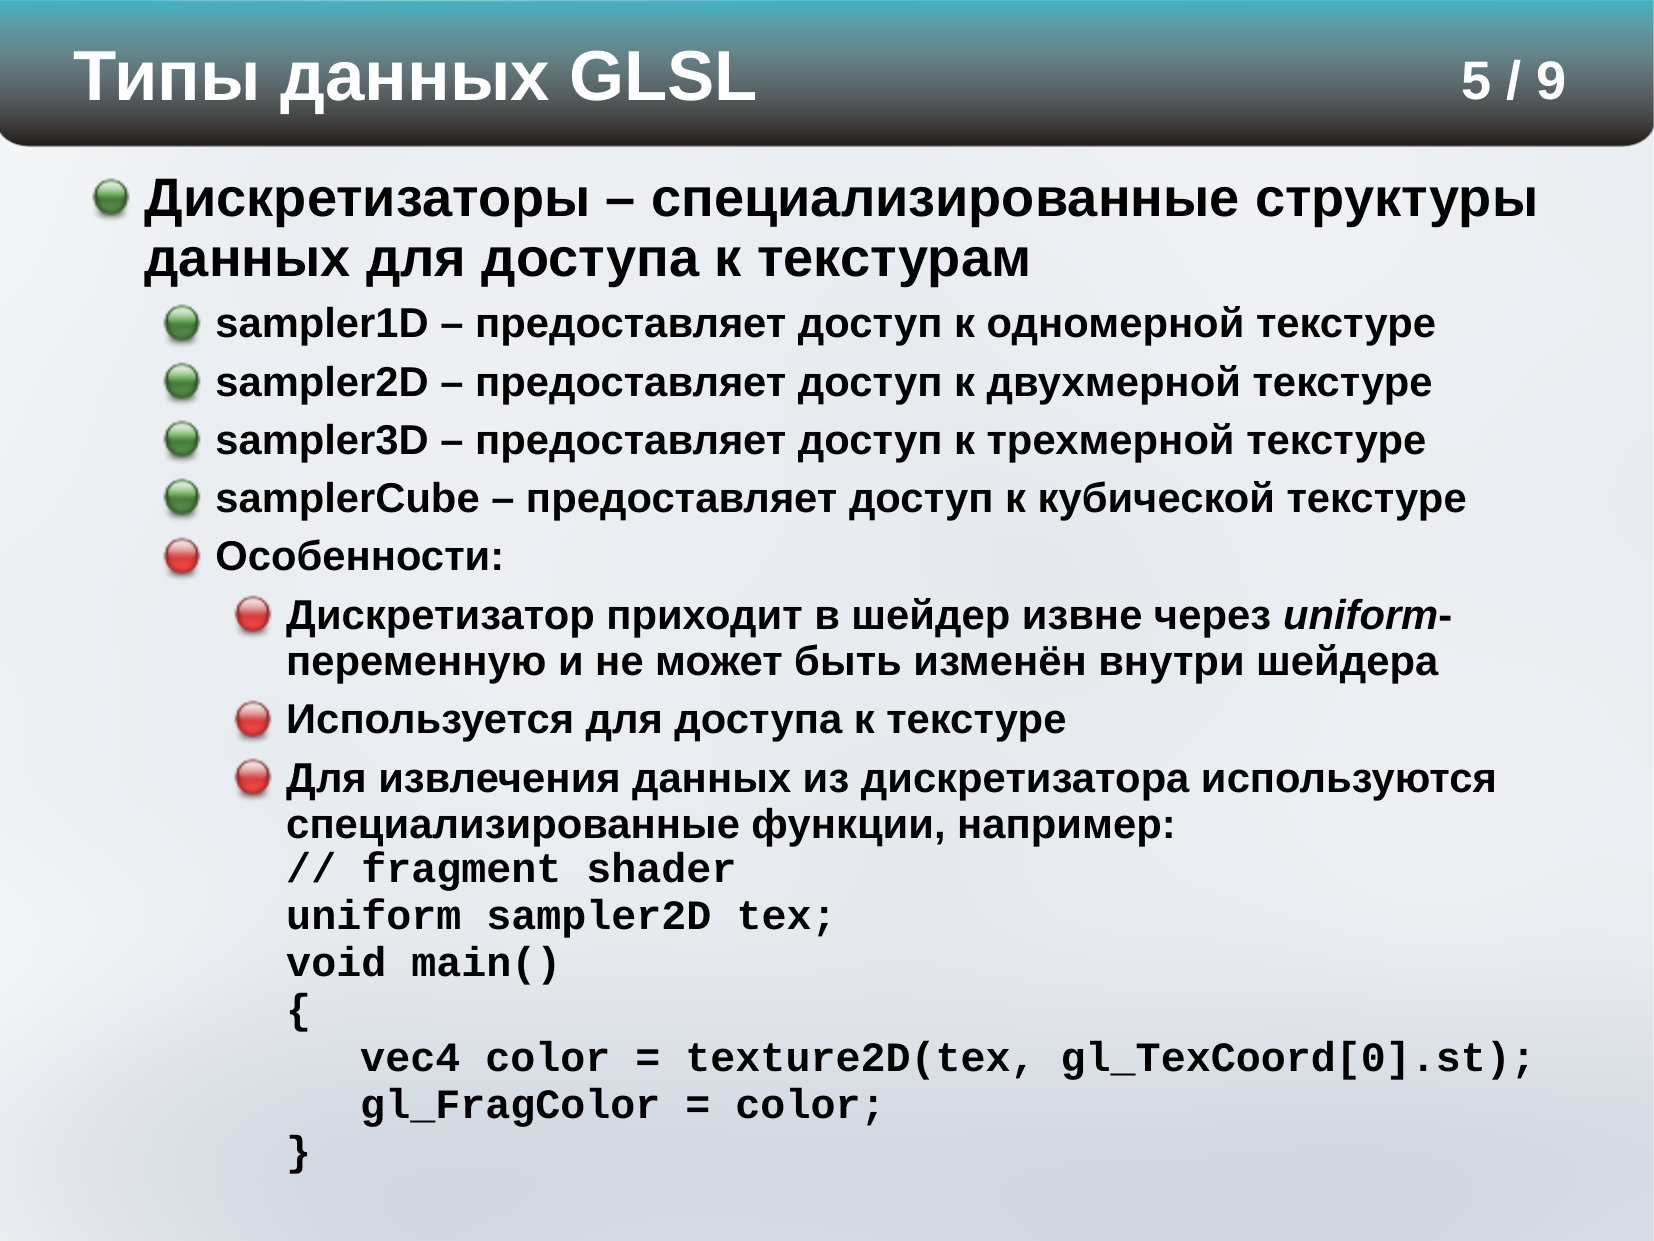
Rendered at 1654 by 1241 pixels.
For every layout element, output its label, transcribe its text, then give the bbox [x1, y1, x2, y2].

text_box Дискретизаторы – специализированные структуры данных для доступа к текстурам sampler1D – предоставляет доступ к одномерной текстуре sampler2D – предоставляет доступ к двухмерной текстуре sampler3D – предоставляет доступ к трехмерной текстуре samplerCube – предоставляет доступ к кубической текстуре Особенности: Дискретизатор приходит в шейдер извне через uniform-переменную и не может быть изменён внутри шейдера Используется для доступа к текстуре Для извлечения данных из дискретизатора используются специализированные функции, например: // fragment shader uniform sampler2D tex; void main() { vec4 color = texture2D(tex, gl_TexCoord[0].st); gl_FragColor = color; } [70, 159, 1625, 1186]
text_box Типы данных GLSL [59, 29, 1418, 124]
picture [0, 0, 1654, 1241]
text_box <number> / 9 [1446, 42, 1654, 179]
